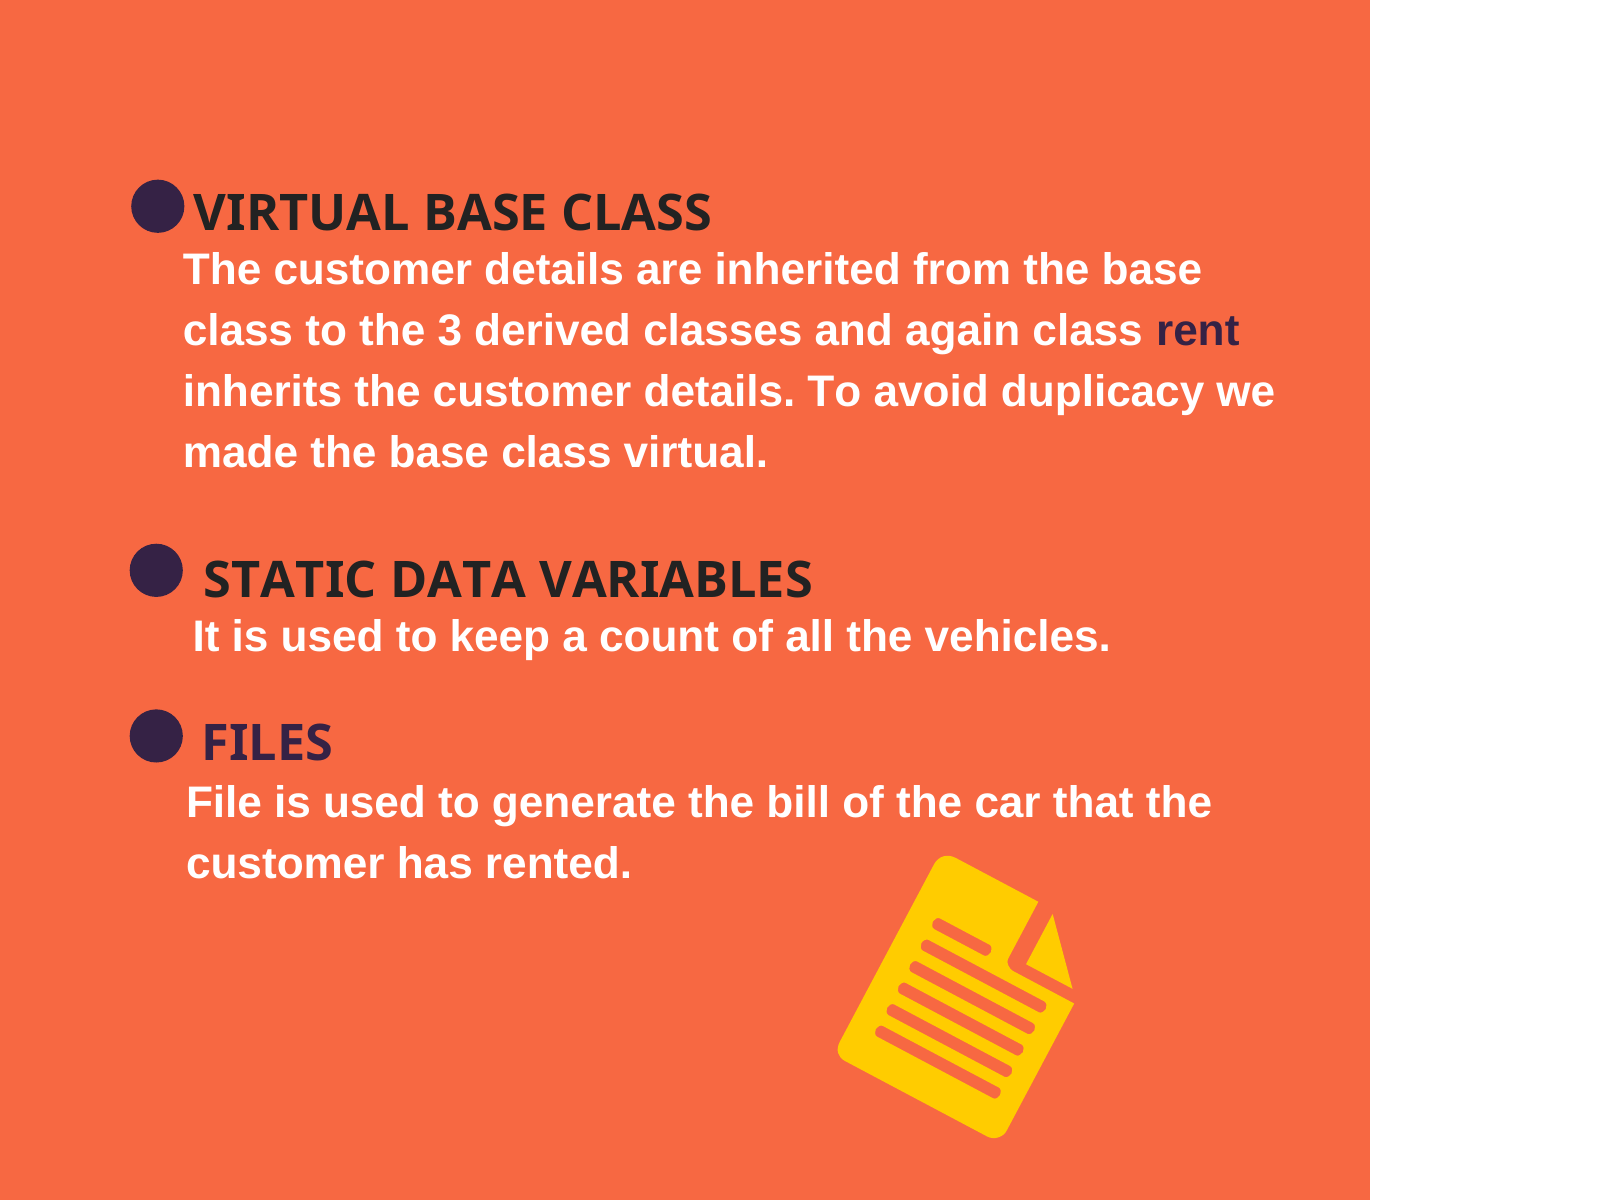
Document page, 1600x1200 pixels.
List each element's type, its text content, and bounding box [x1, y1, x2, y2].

text_box customer has rented. [185, 838, 633, 888]
text_box It is used to keep a count of all the vehicles. [192, 611, 1113, 662]
text_box [0, 0, 1600, 1200]
text_box FILES [201, 706, 358, 766]
text_box made the base class virtual. [182, 427, 769, 477]
text_box File is used to generate the bill of the car that the [185, 777, 1227, 827]
text_box STATIC DATA VARIABLES [203, 543, 891, 604]
text_box inherits the customer details. To avoid duplicacy we [182, 366, 1286, 416]
text_box VIRTUAL BASE CLASS [193, 176, 795, 236]
text_box class to the 3 derived classes and again class rent [182, 305, 1252, 356]
text_box The customer details are inherited from the base [182, 244, 1216, 295]
